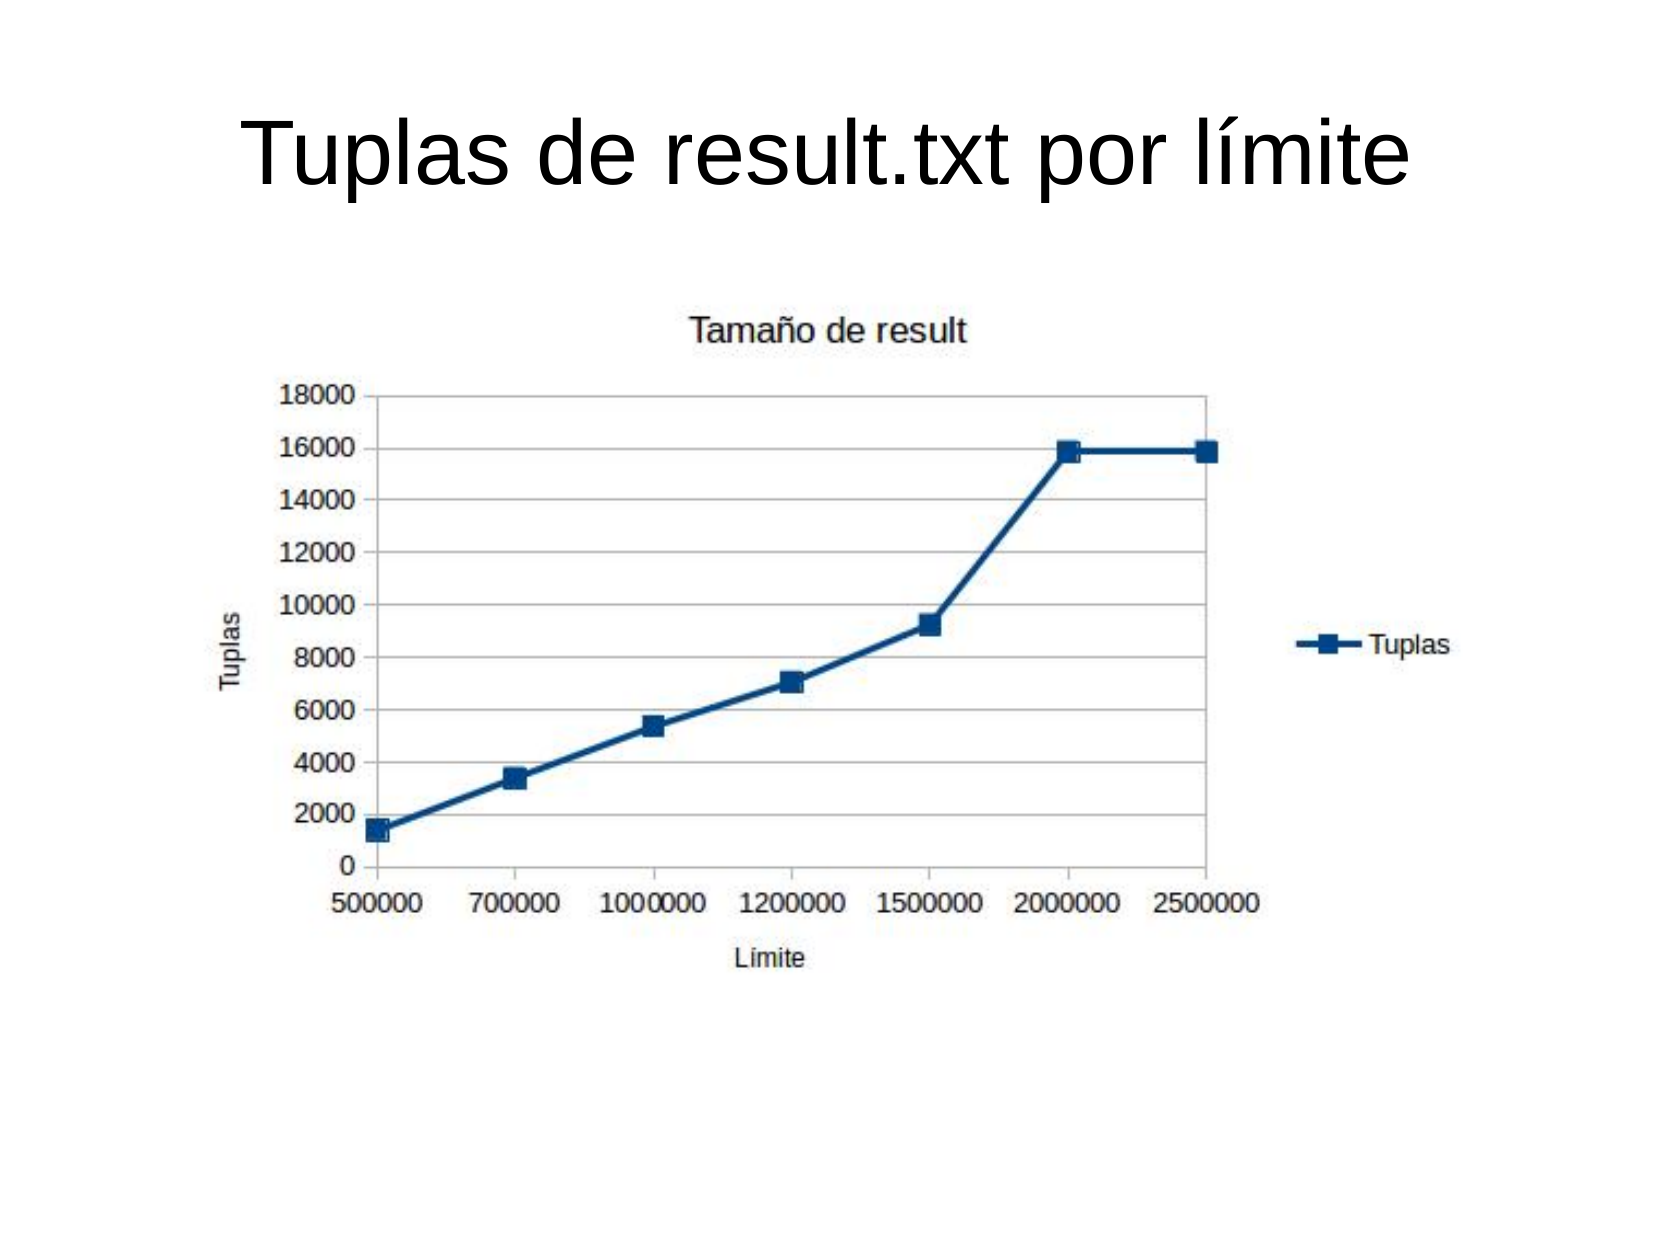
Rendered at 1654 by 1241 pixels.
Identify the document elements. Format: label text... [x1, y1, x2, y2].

title Tuplas de result.txt por límite [82, 49, 1571, 257]
picture [170, 271, 1489, 1016]
